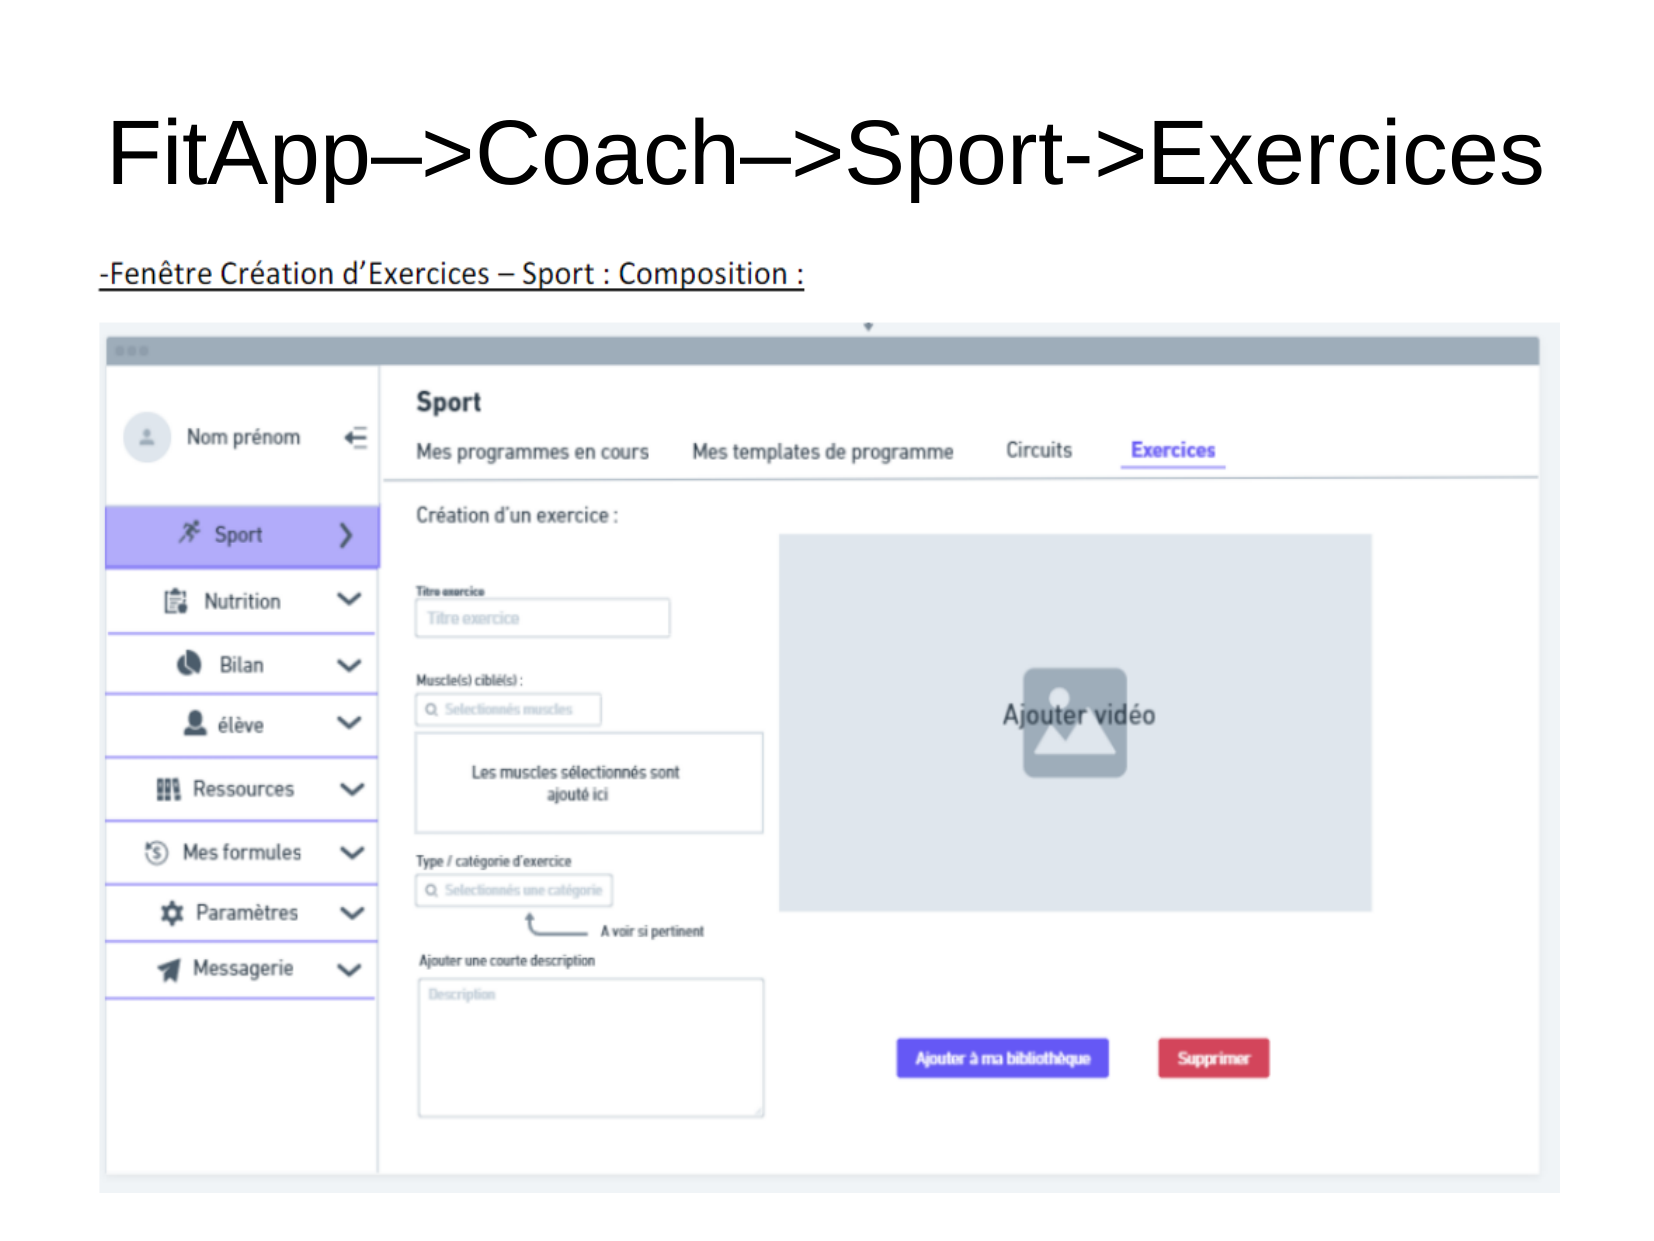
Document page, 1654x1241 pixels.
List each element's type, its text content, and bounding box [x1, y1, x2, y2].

picture [94, 247, 1560, 1193]
title FitApp–>Coach–>Sport->Exercices [82, 49, 1571, 257]
